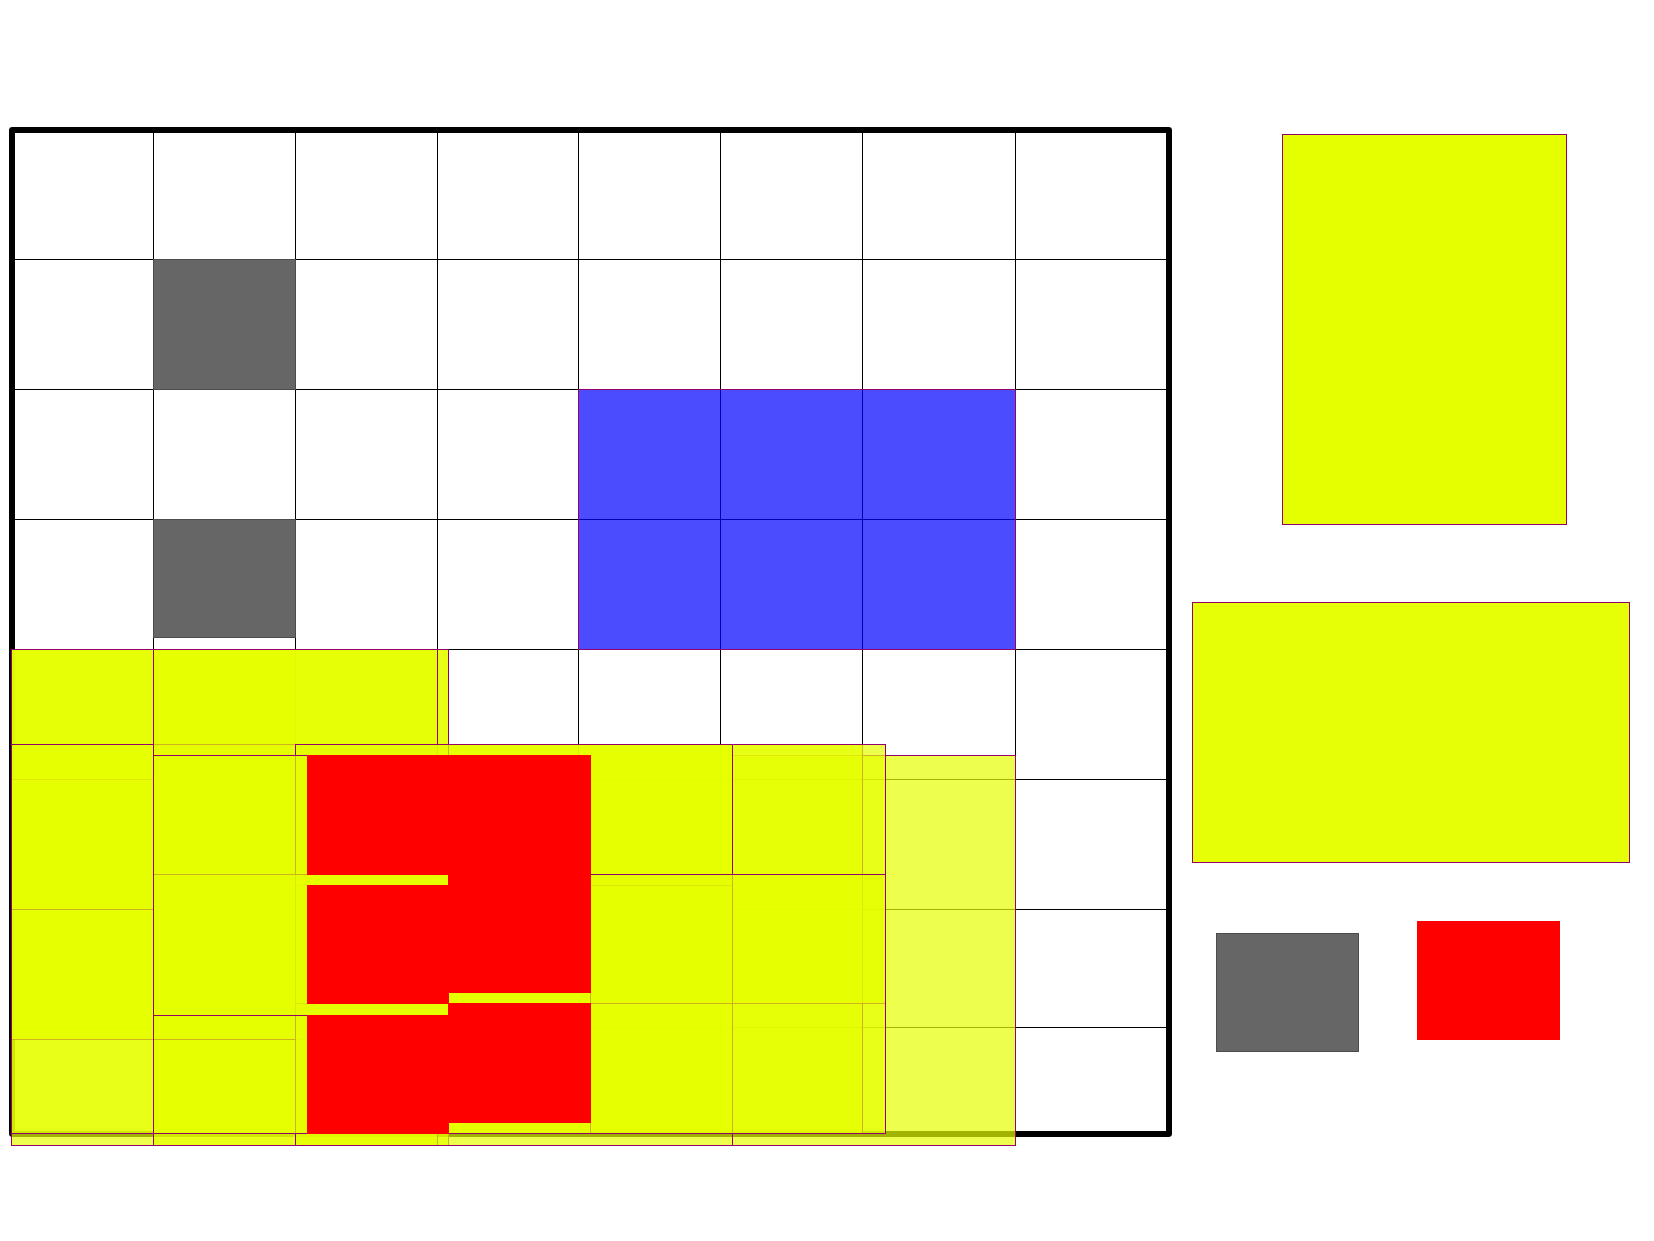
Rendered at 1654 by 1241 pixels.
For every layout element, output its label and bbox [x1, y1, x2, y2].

text_box [11, 129, 1170, 1146]
text_box [1282, 134, 1567, 525]
text_box [579, 129, 720, 259]
text_box [438, 129, 578, 259]
text_box [1016, 129, 1170, 259]
text_box [1216, 933, 1359, 1052]
text_box [863, 129, 1015, 259]
text_box [721, 129, 862, 259]
text_box [1192, 602, 1630, 863]
text_box [1417, 921, 1560, 1040]
